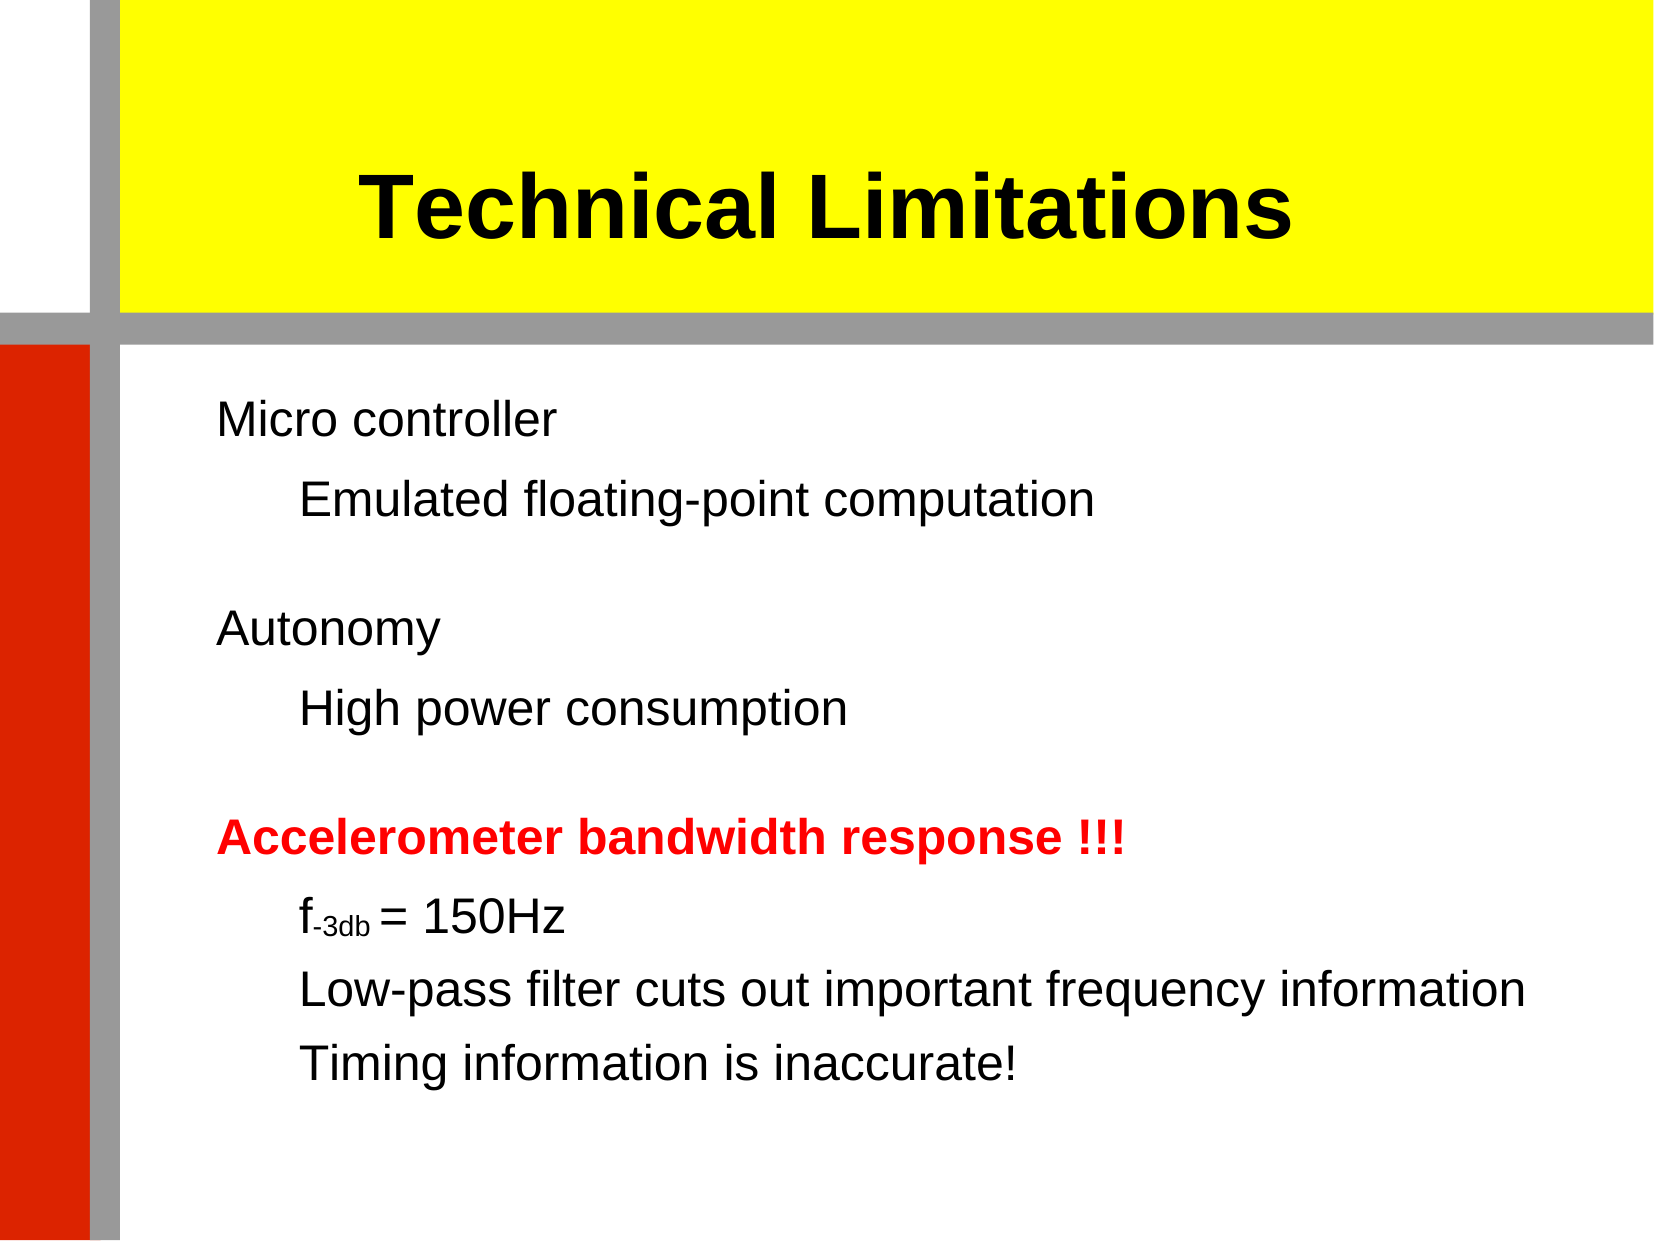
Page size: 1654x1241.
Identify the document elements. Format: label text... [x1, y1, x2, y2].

list Micro controller Emulated floating-point computation Autonomy High power consumption Accelerometer bandwidth response !!! f-3db = 150Hz Low-pass filter cuts out important frequency information Timing information is inaccurate! [121, 391, 1534, 1166]
title Technical Limitations [121, 102, 1534, 311]
